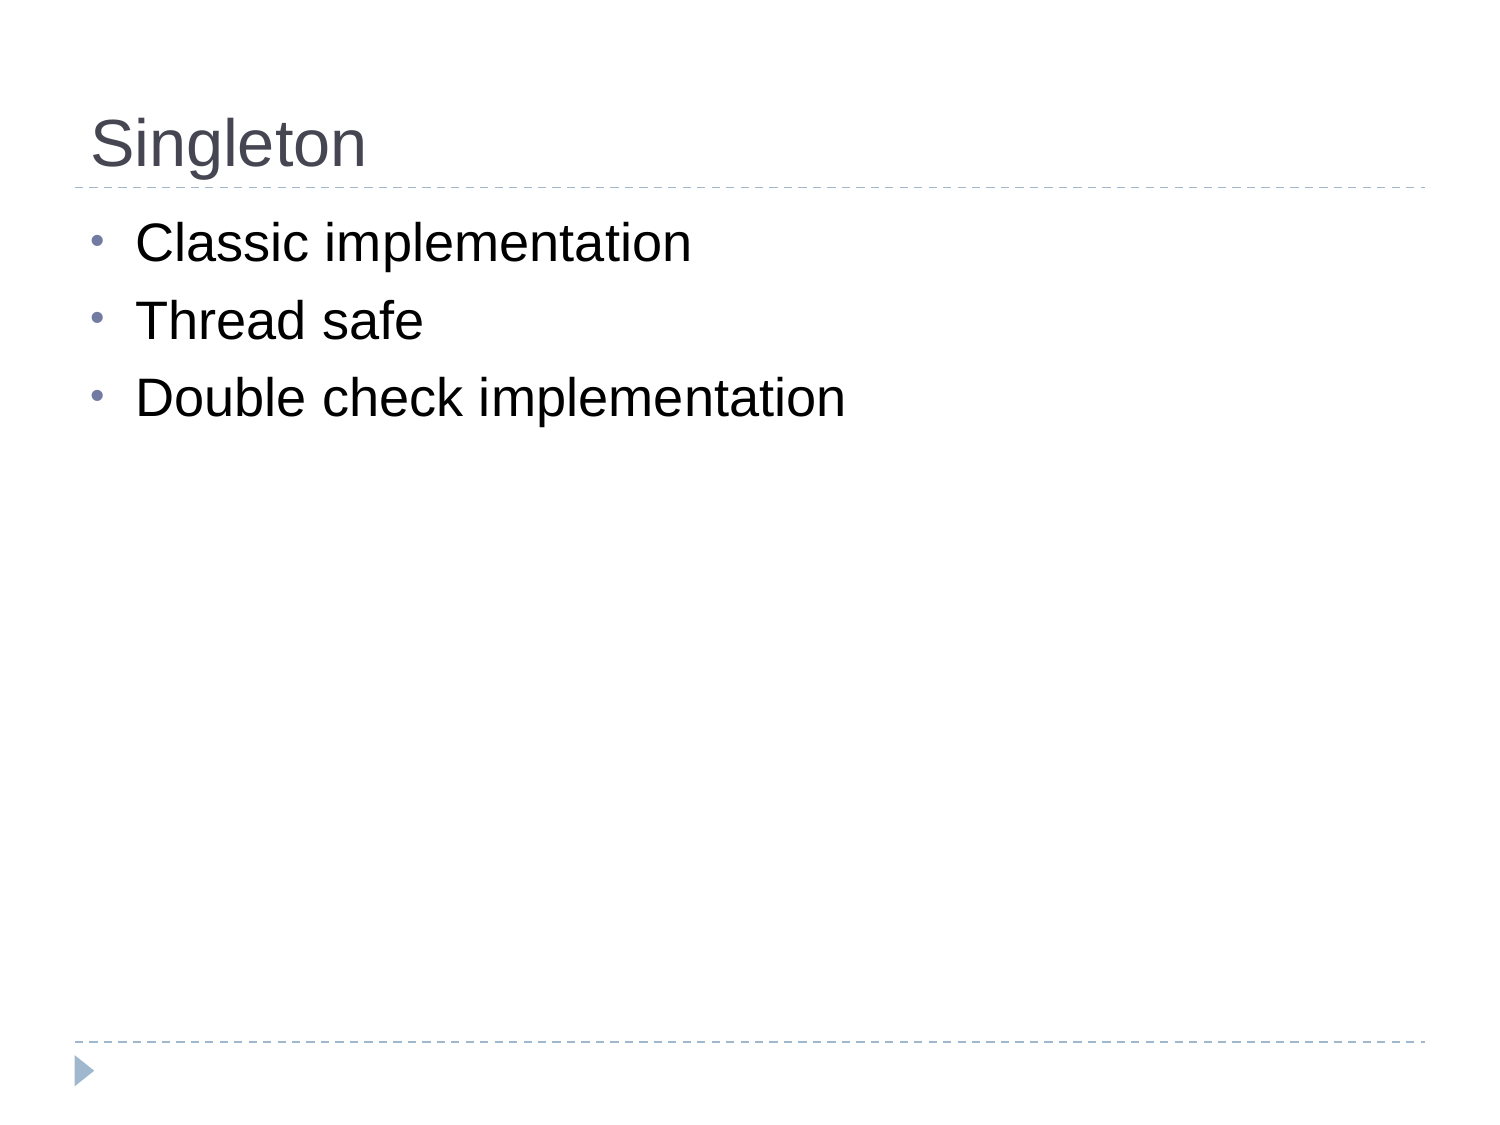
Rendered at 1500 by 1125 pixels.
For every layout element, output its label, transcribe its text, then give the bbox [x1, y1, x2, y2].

list Classic implementation Thread safe Double check implementation [75, 200, 1425, 1010]
title Singleton [75, 24, 1425, 188]
